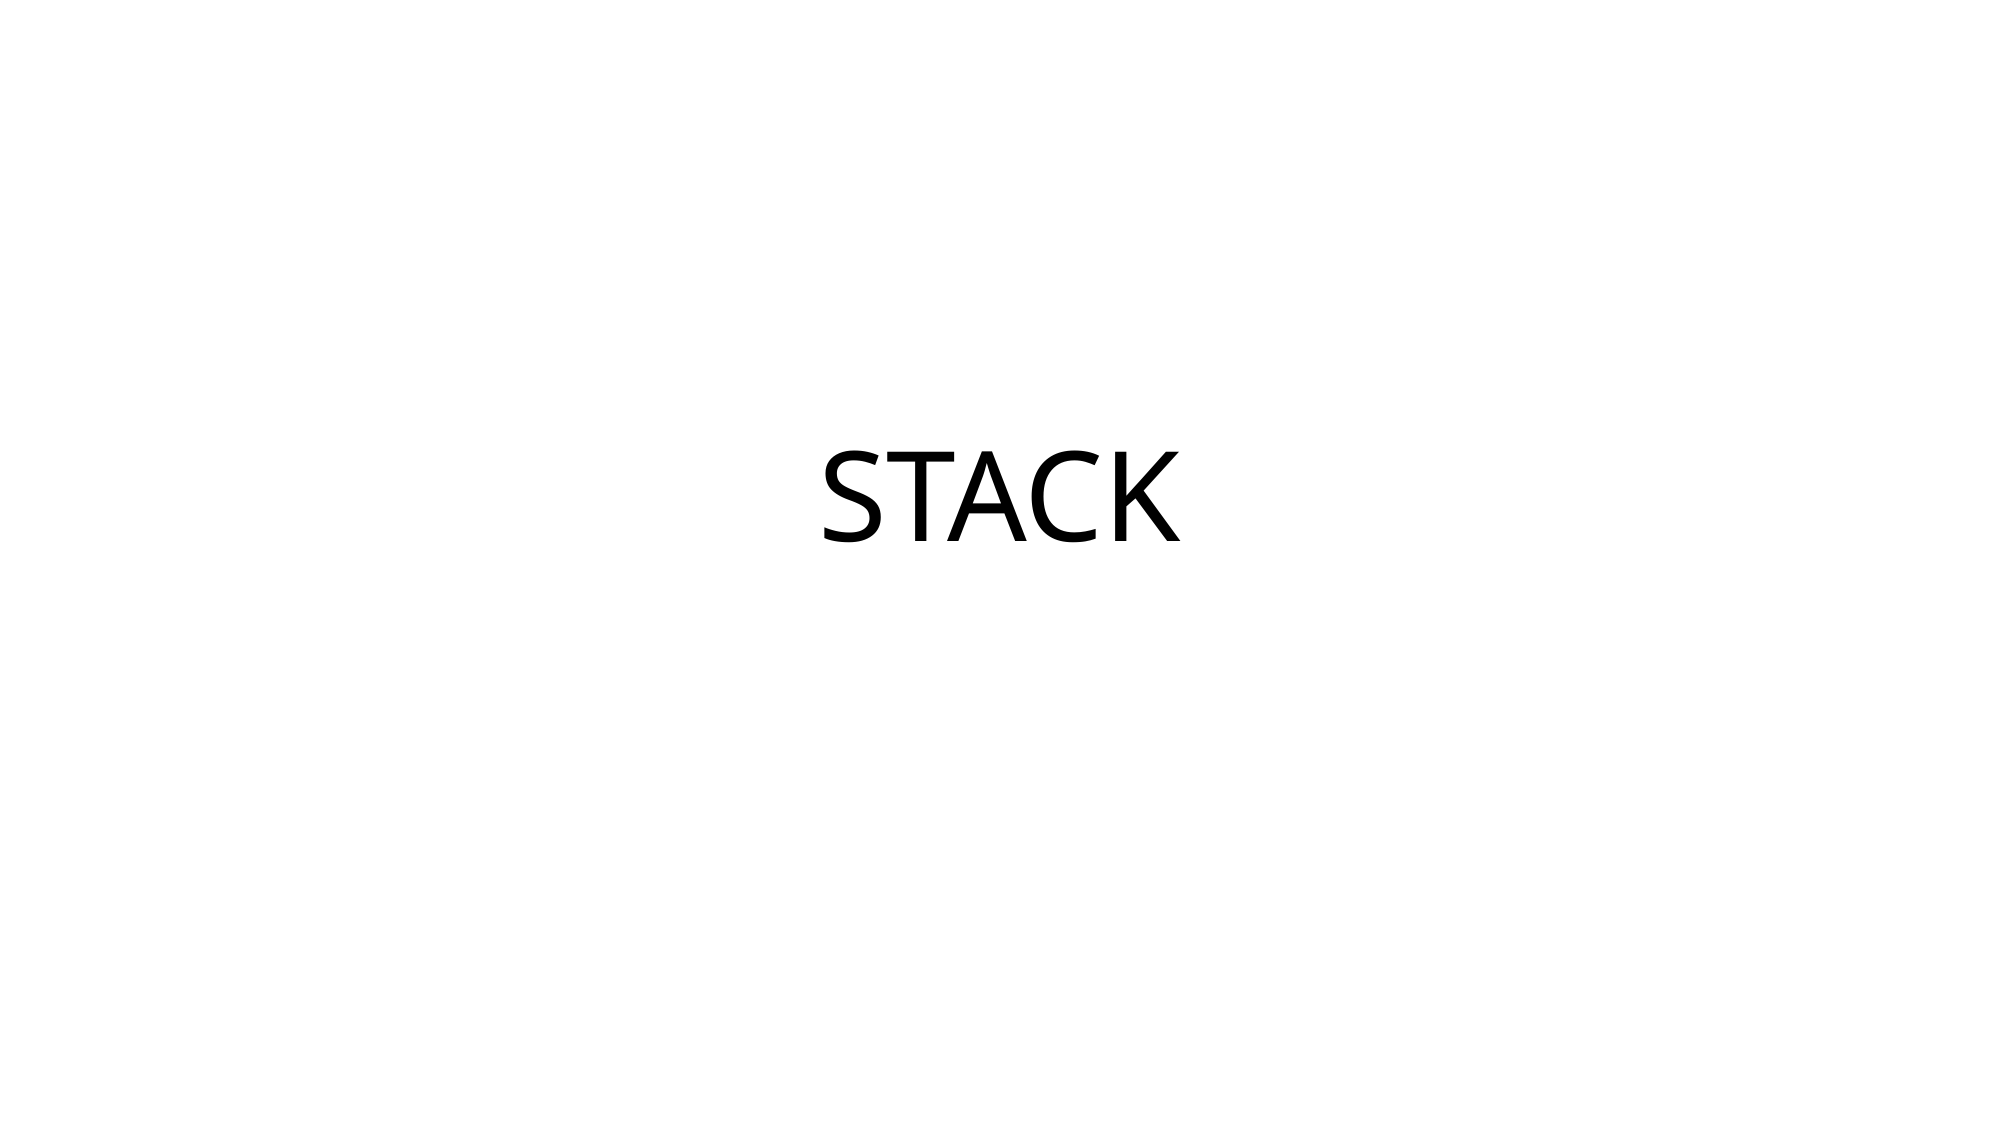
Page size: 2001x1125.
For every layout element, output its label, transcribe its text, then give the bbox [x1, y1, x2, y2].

title STACK [249, 184, 1750, 576]
